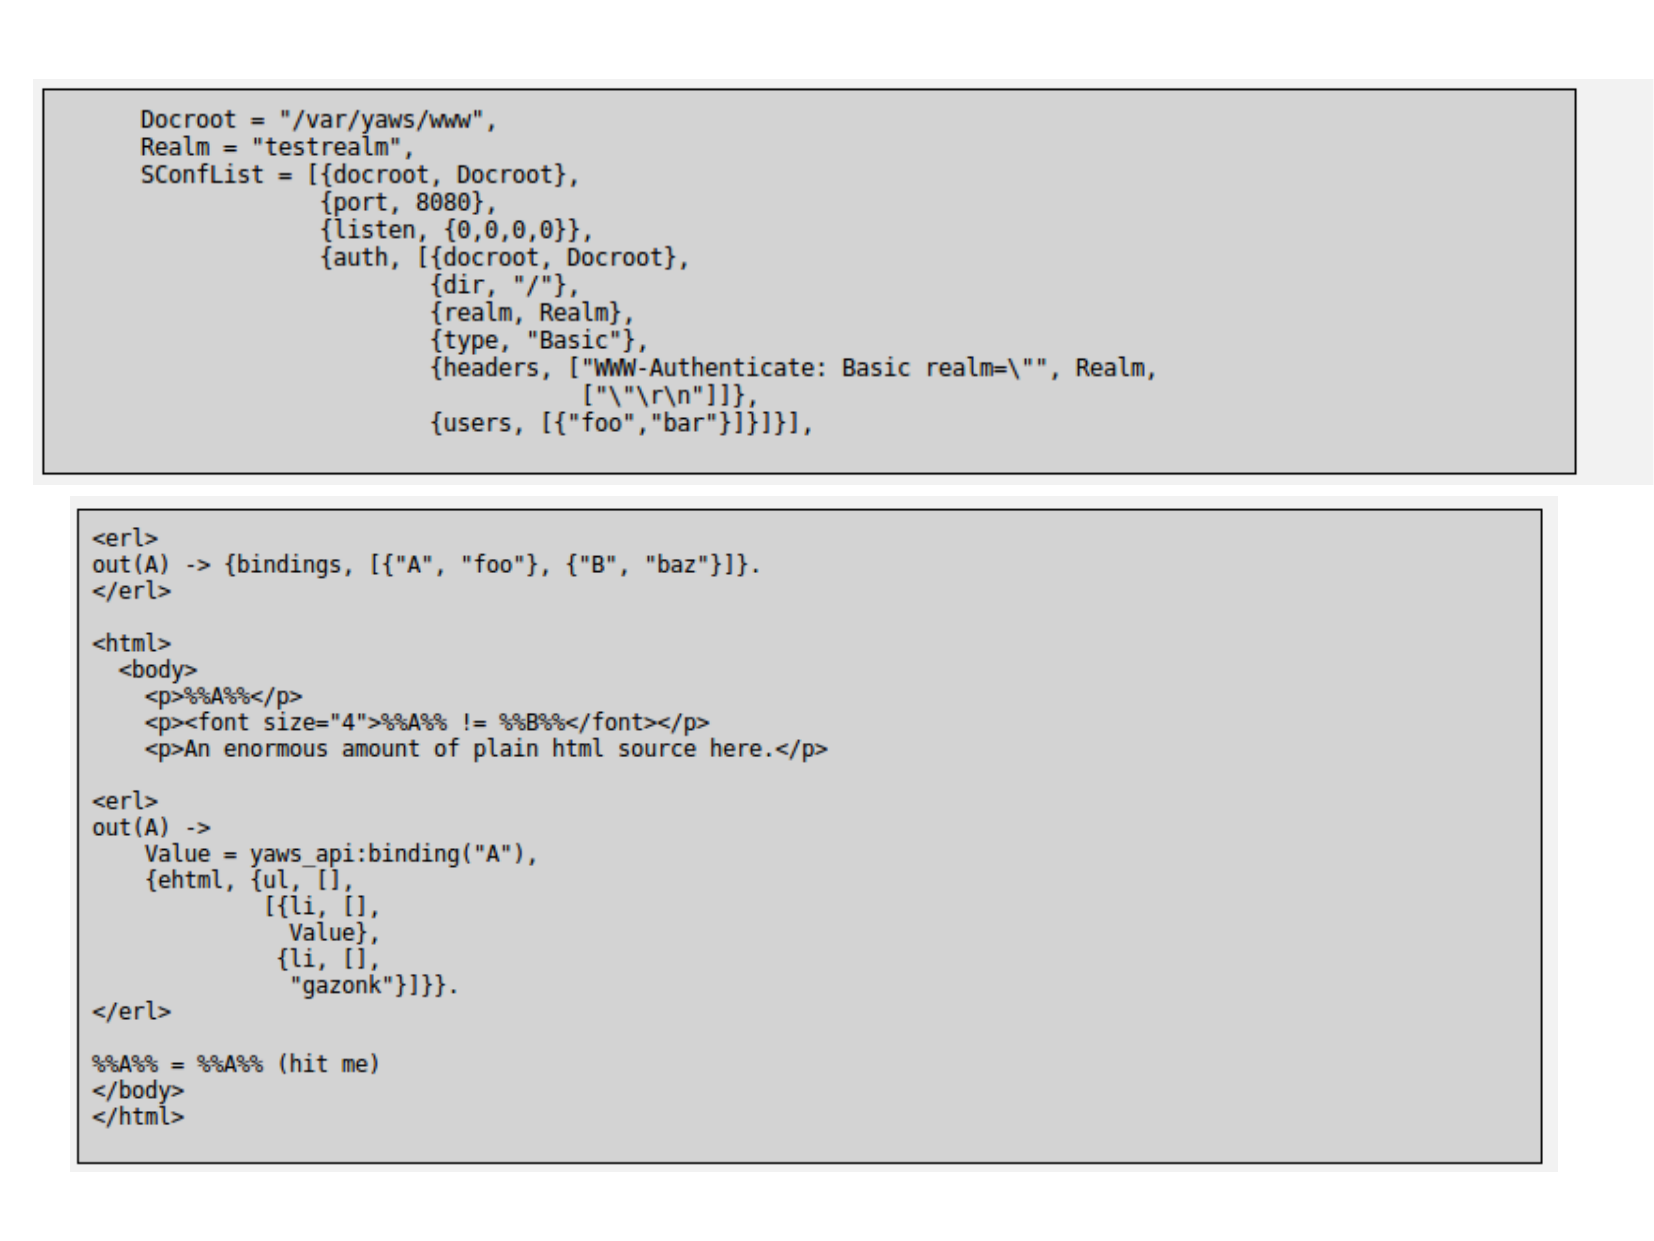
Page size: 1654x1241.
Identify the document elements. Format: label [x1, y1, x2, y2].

picture [70, 496, 1558, 1172]
picture [33, 79, 1654, 485]
